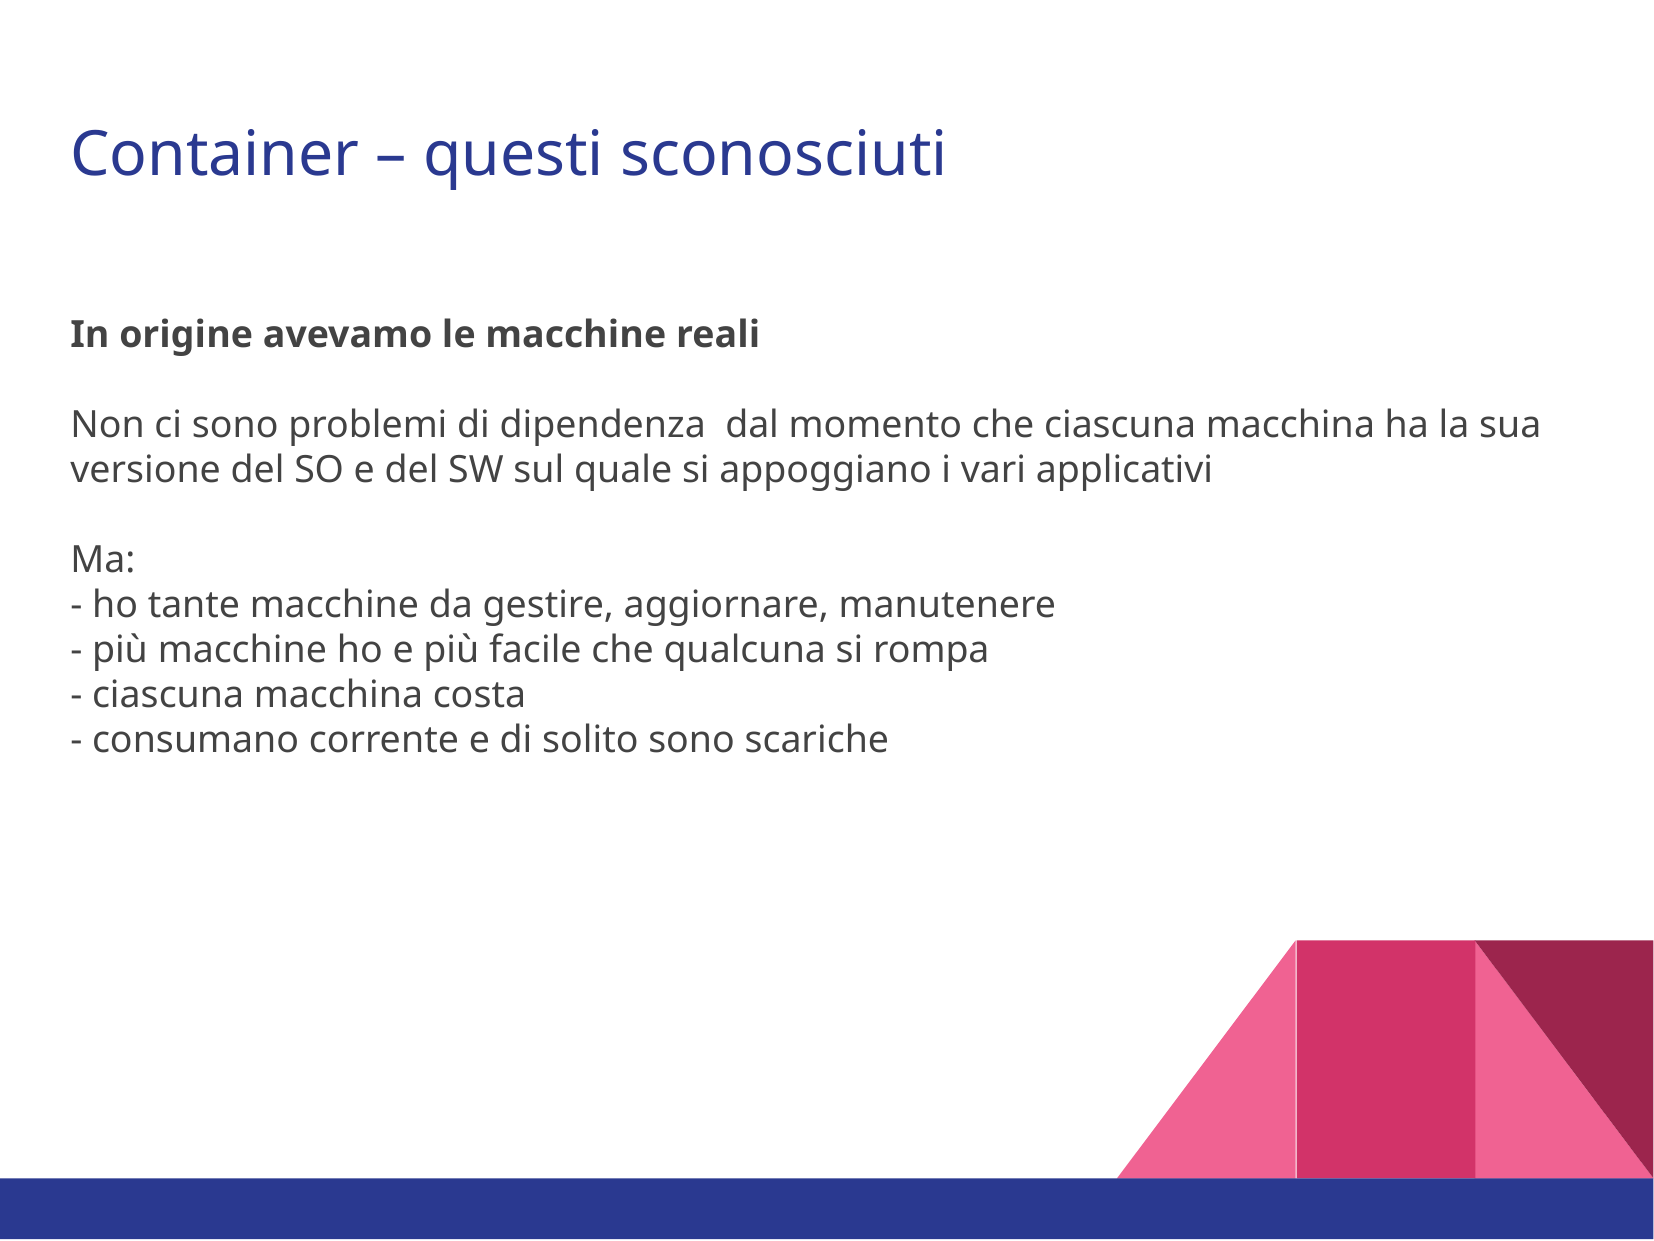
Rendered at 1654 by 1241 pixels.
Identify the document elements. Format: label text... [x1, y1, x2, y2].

title Container – questi sconosciuti [55, 98, 1597, 245]
list In origine avevamo le macchine reali Non ci sono problemi di dipendenza dal momento che ciascuna macchina ha la sua versione del SO e del SW sul quale si appoggiano i vari applicativi Ma: - ho tante macchine da gestire, aggiornare, manutenere - più macchine ho e più facile che qualcuna si rompa - ciascuna macchina costa - consumano corrente e di solito sono scariche [55, 295, 1597, 1101]
